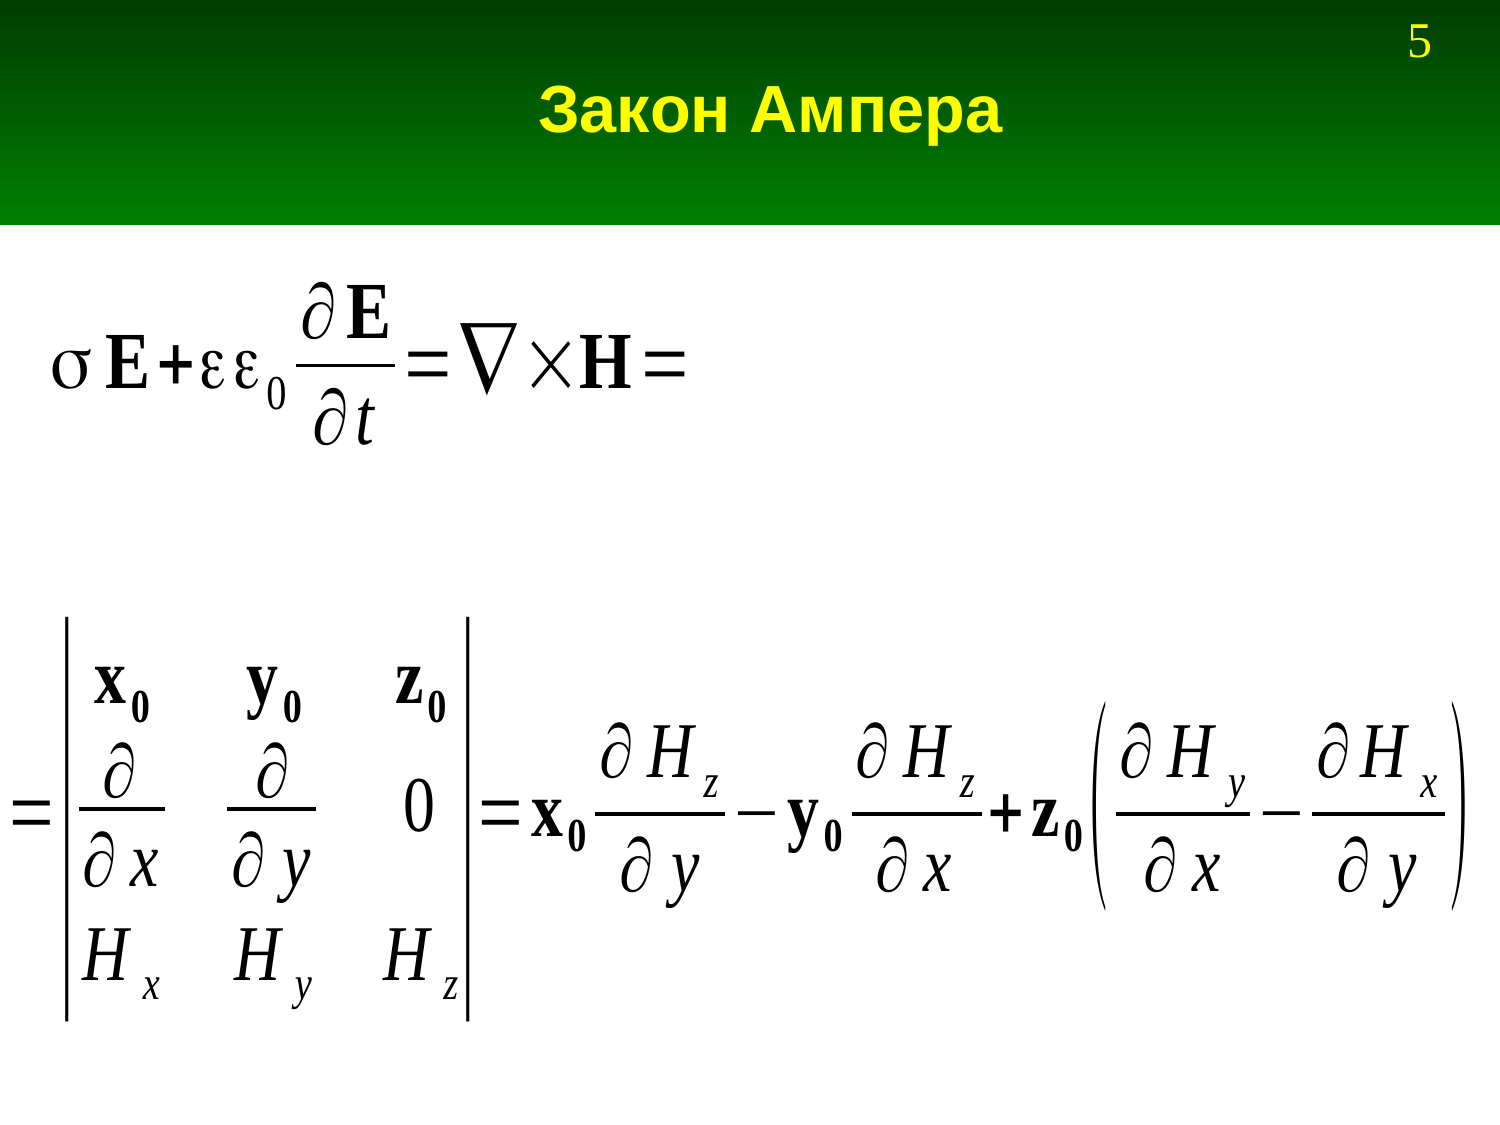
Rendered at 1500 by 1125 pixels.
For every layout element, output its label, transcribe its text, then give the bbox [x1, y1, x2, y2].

title Закон Ампера [100, 2, 1441, 209]
chart [0, 614, 1487, 1028]
chart [33, 267, 709, 461]
